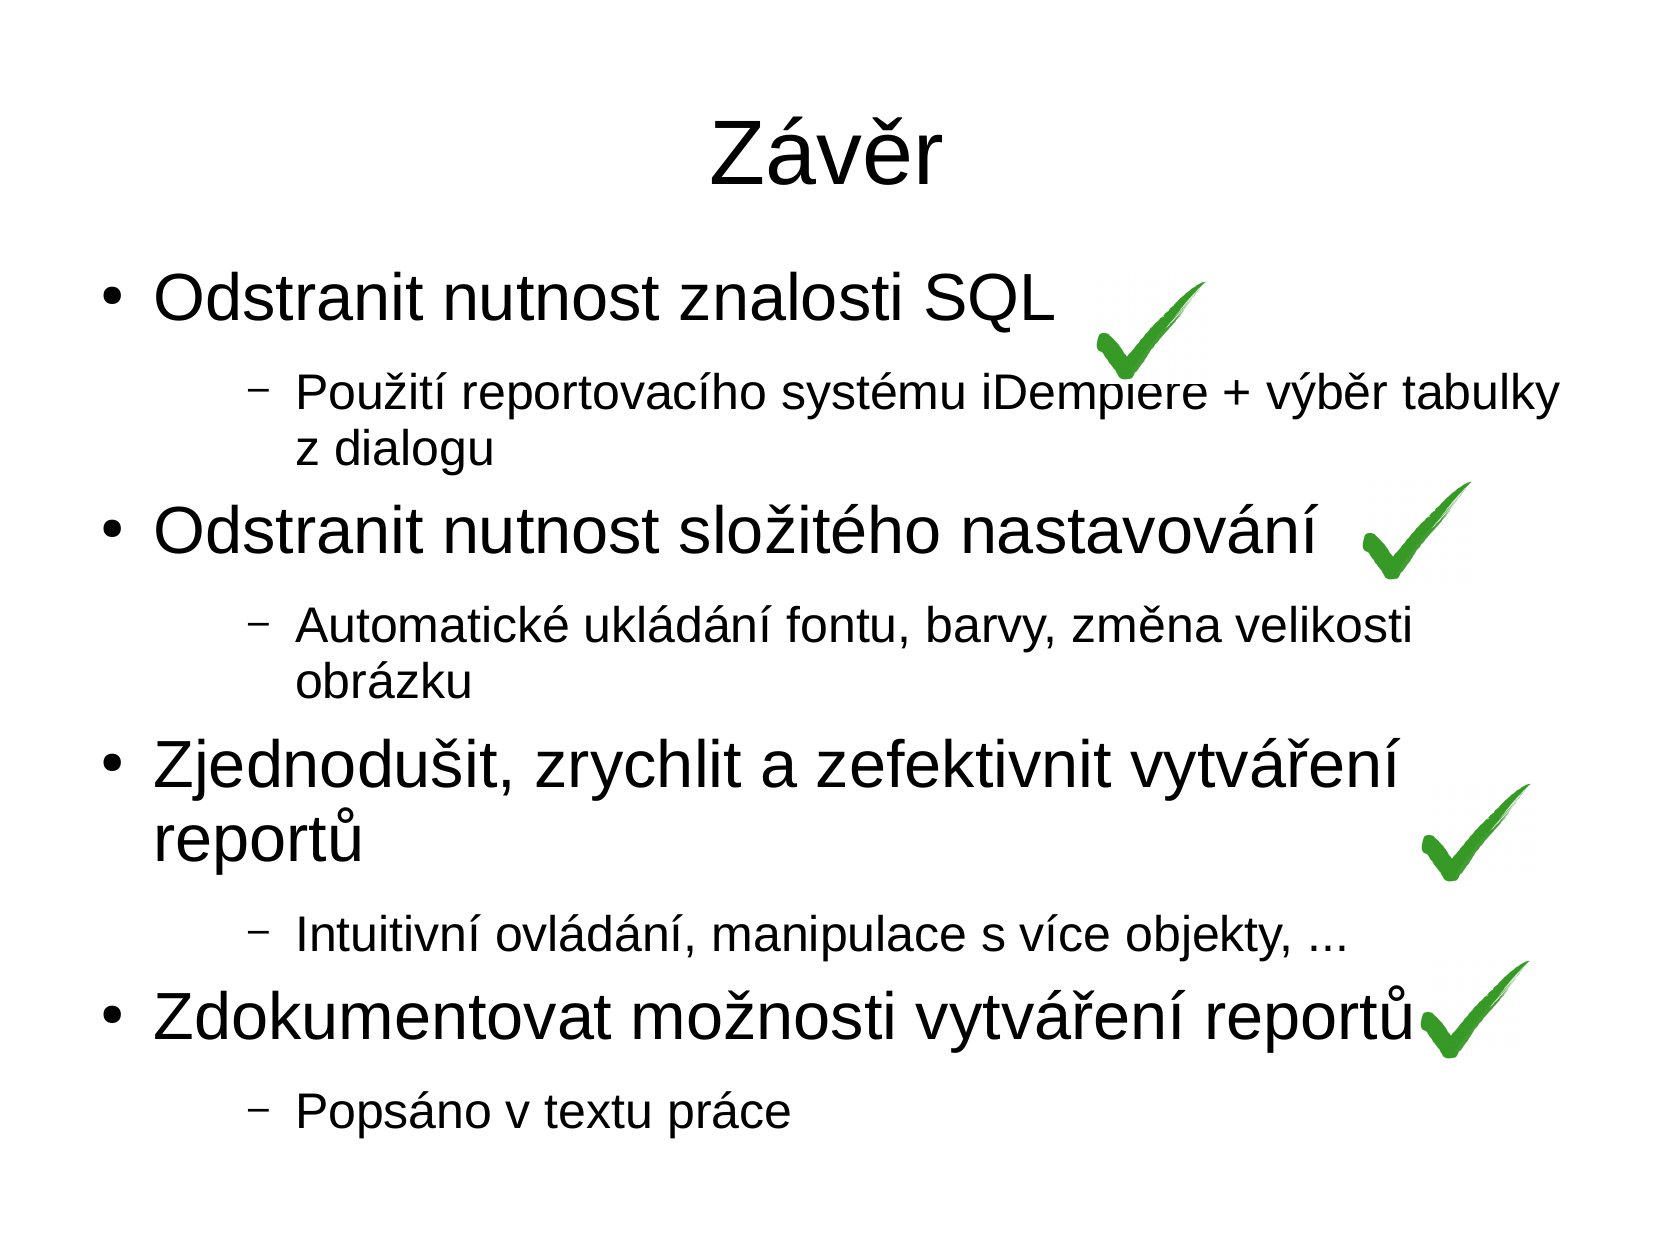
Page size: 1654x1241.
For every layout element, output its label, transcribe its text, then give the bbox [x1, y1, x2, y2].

picture [1418, 774, 1536, 886]
picture [1093, 272, 1211, 384]
list Odstranit nutnost znalosti SQL Použití reportovacího systému iDempiere + výběr tabulky z dialogu Odstranit nutnost složitého nastavování Automatické ukládání fontu, barvy, změna velikosti obrázku Zjednodušit, zrychlit a zefektivnit vytváření reportů Intuitivní ovládání, manipulace s více objekty, ... Zdokumentovat možnosti vytváření reportů Popsáno v textu práce [82, 259, 1571, 1140]
picture [1359, 472, 1477, 584]
title Závěr [82, 49, 1571, 257]
picture [1417, 951, 1535, 1063]
